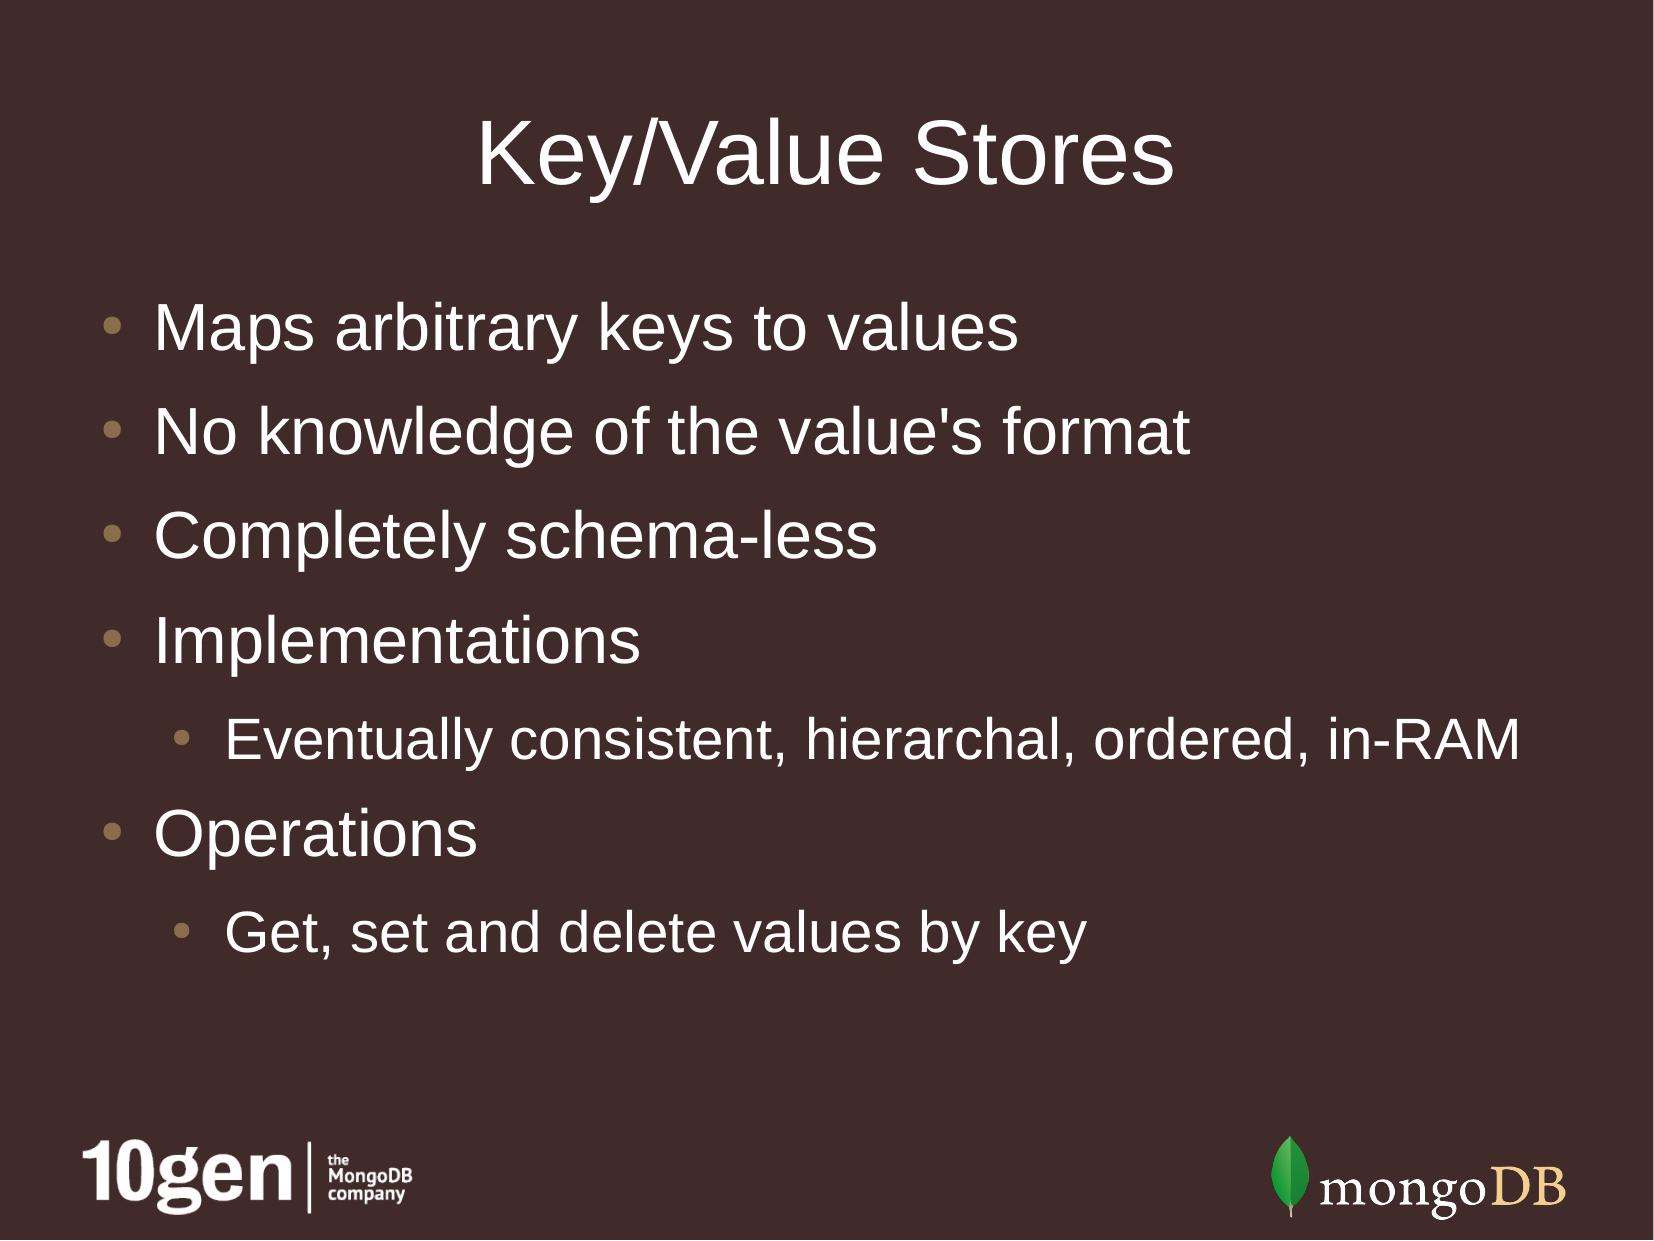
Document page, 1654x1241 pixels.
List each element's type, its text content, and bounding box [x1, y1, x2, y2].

list Maps arbitrary keys to values No knowledge of the value's format Completely schema-less Implementations Eventually consistent, hierarchal, ordered, in-RAM Operations Get, set and delete values by key [82, 290, 1571, 1010]
picture [1260, 1124, 1576, 1230]
picture [82, 1139, 413, 1215]
title Key/Value Stores [82, 49, 1571, 257]
